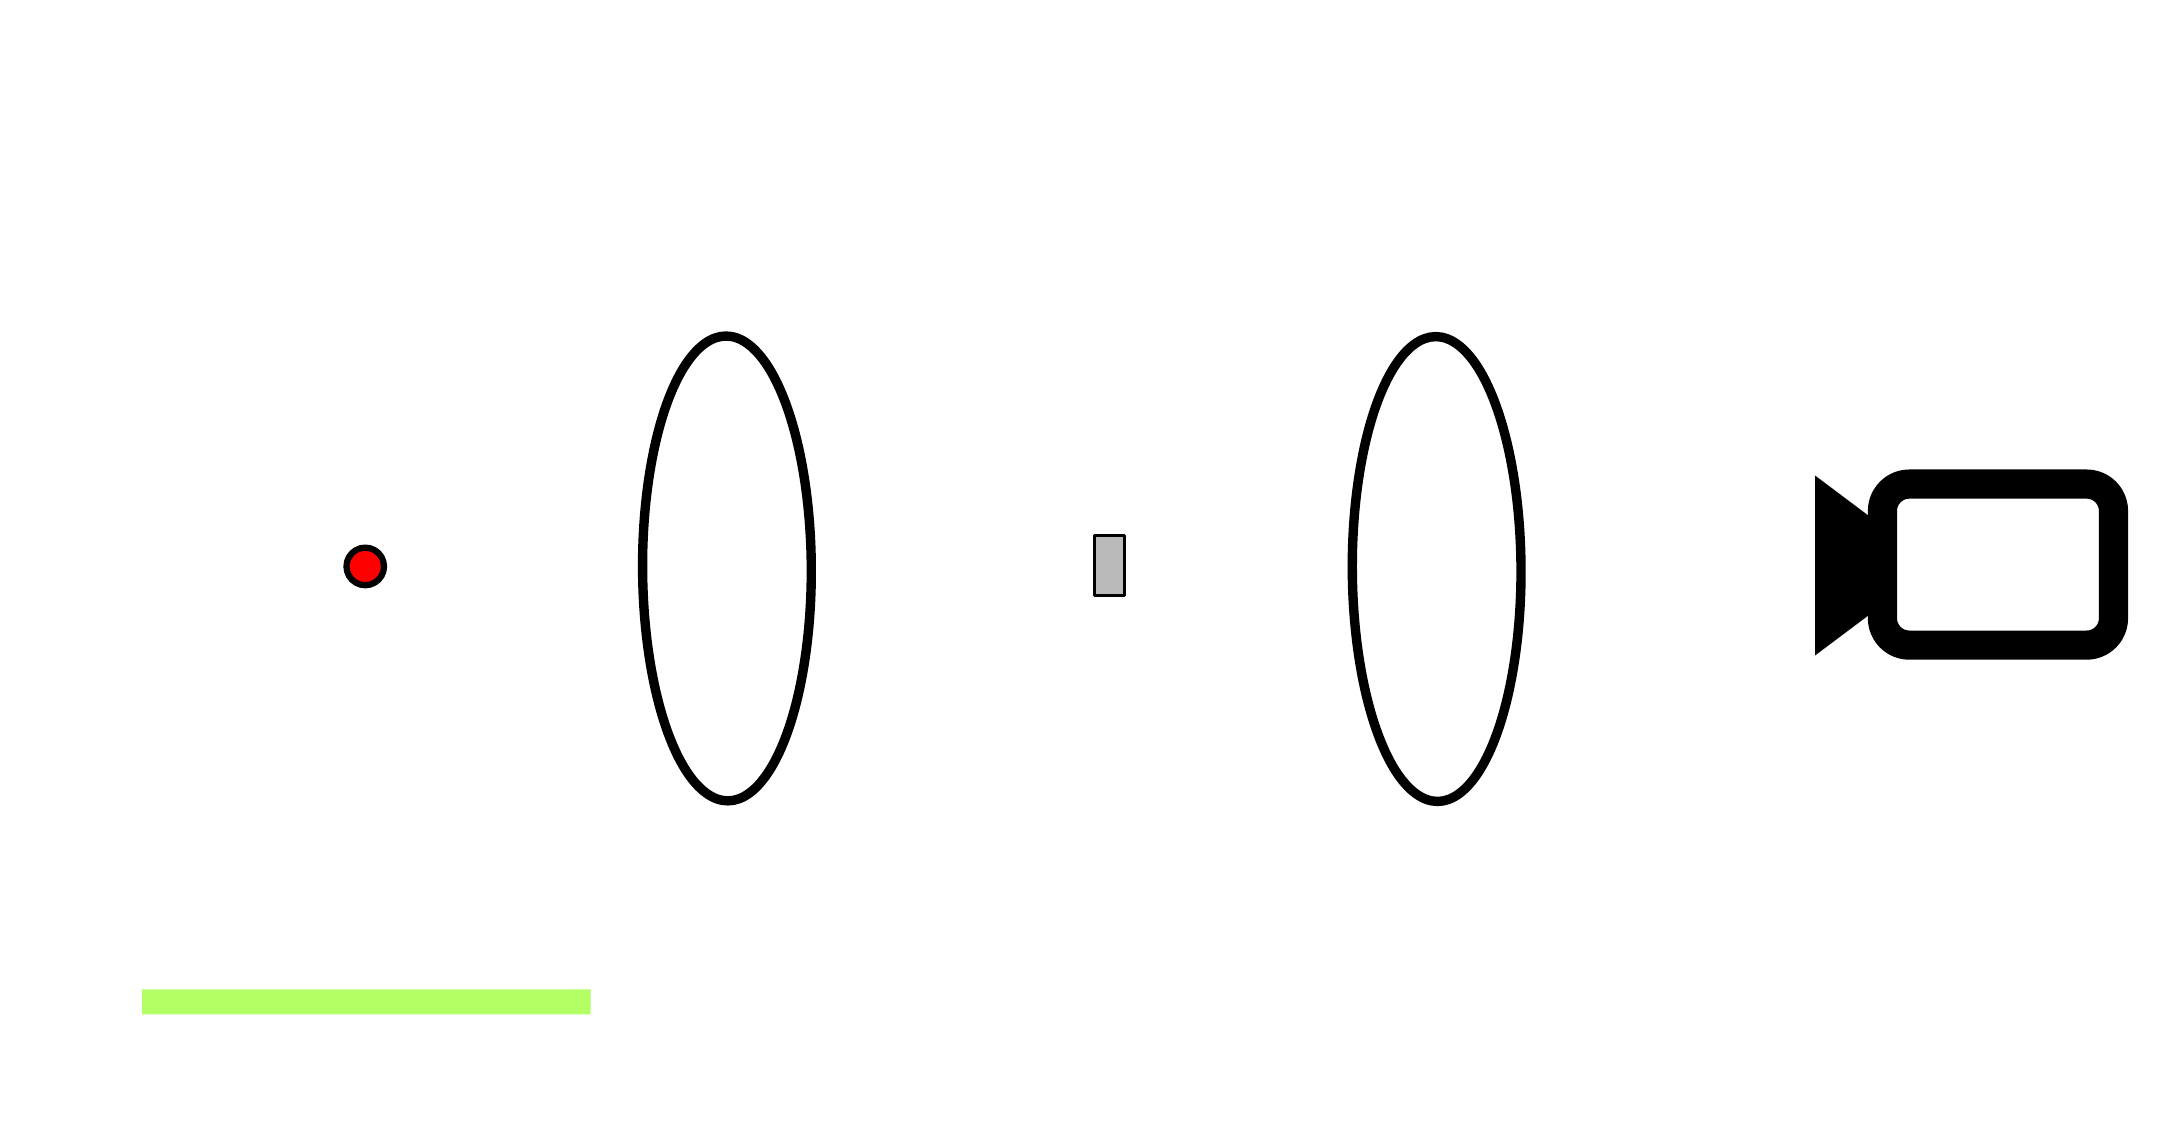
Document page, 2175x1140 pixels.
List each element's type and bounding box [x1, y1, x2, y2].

text_box [642, 336, 812, 801]
text_box [1882, 484, 2114, 646]
text_box [1815, 475, 1876, 656]
text_box [1094, 535, 1125, 596]
text_box [1352, 336, 1522, 802]
text_box [346, 547, 385, 586]
